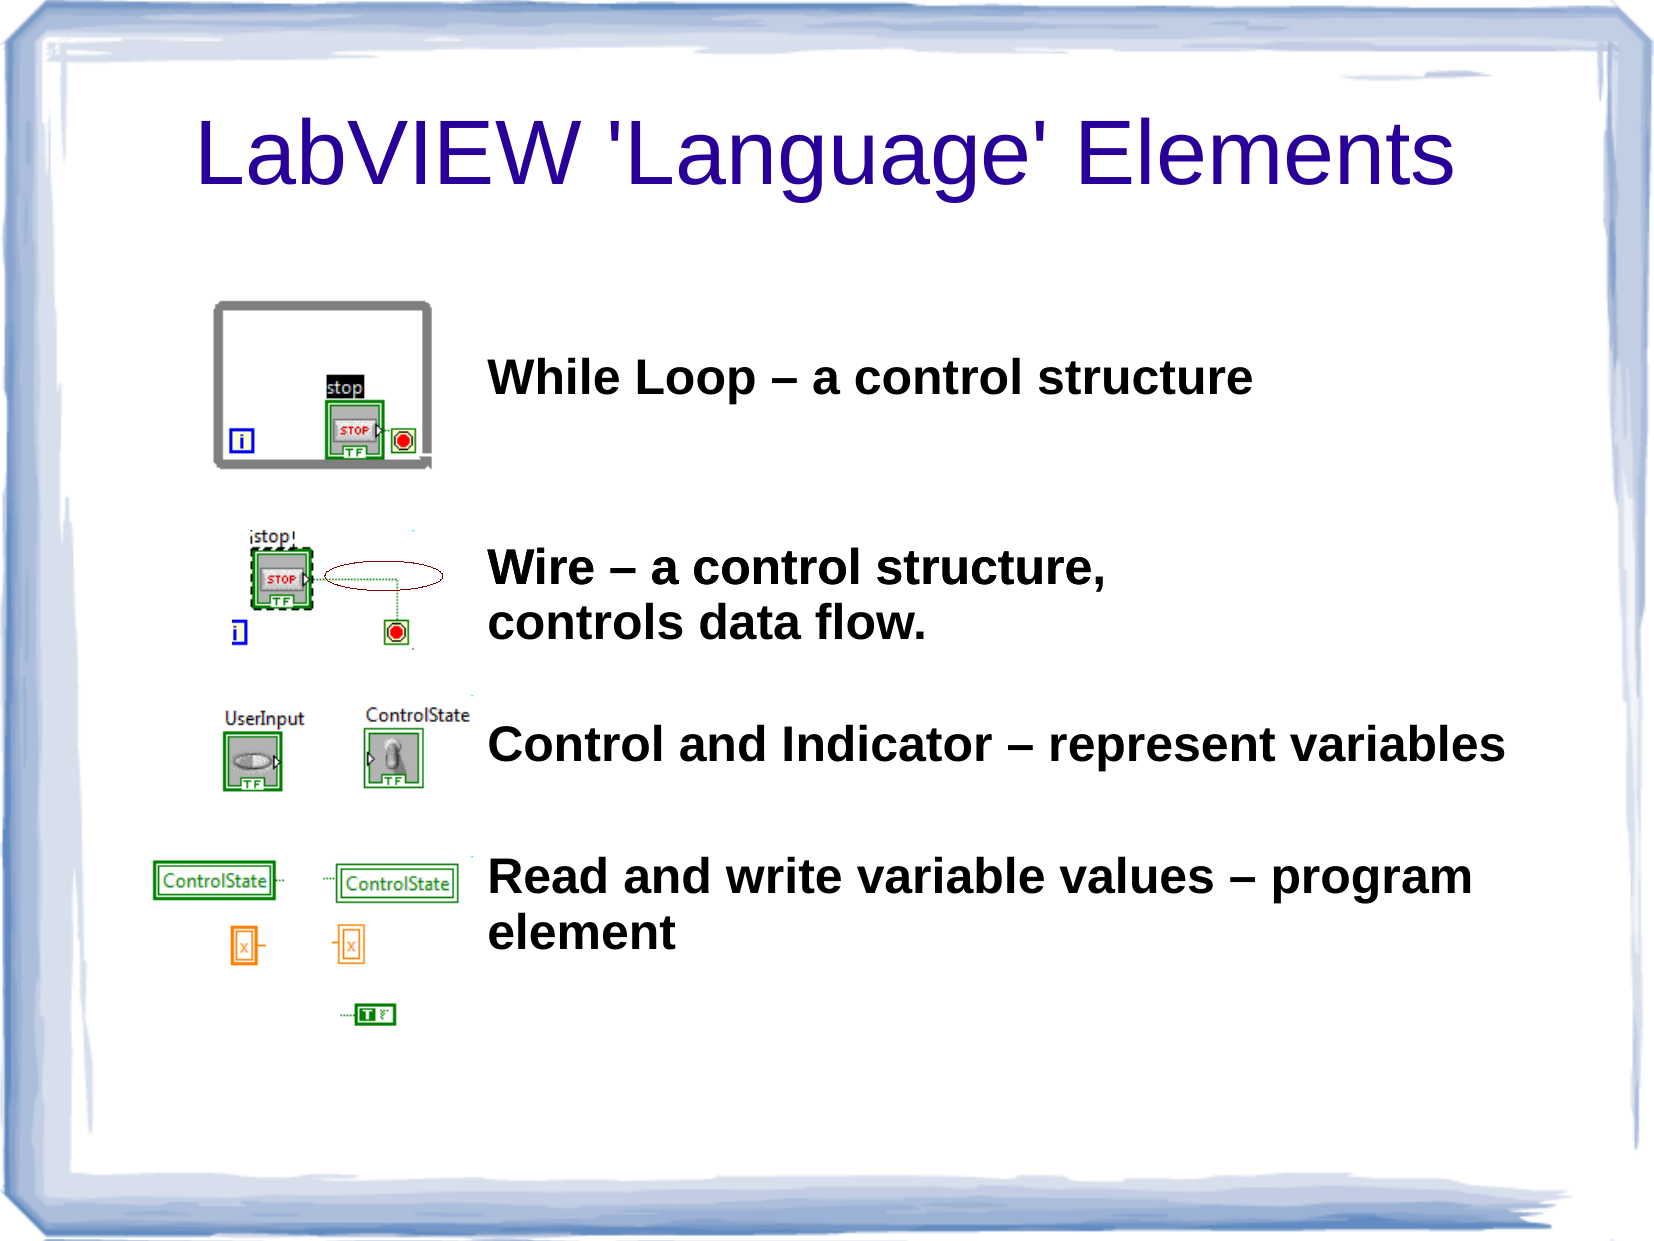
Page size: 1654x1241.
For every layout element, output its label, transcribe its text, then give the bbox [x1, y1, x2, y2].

text_box Wire – a control structure, controls data flow. [472, 531, 1329, 661]
picture [0, 0, 1654, 1241]
text_box Read and write variable values – program element [472, 840, 1565, 975]
text_box While Loop – a control structure [472, 341, 1329, 414]
title LabVIEW 'Language' Elements [82, 56, 1571, 250]
text_box Control and Indicator – represent variables [472, 708, 1565, 781]
text_box [324, 561, 443, 591]
